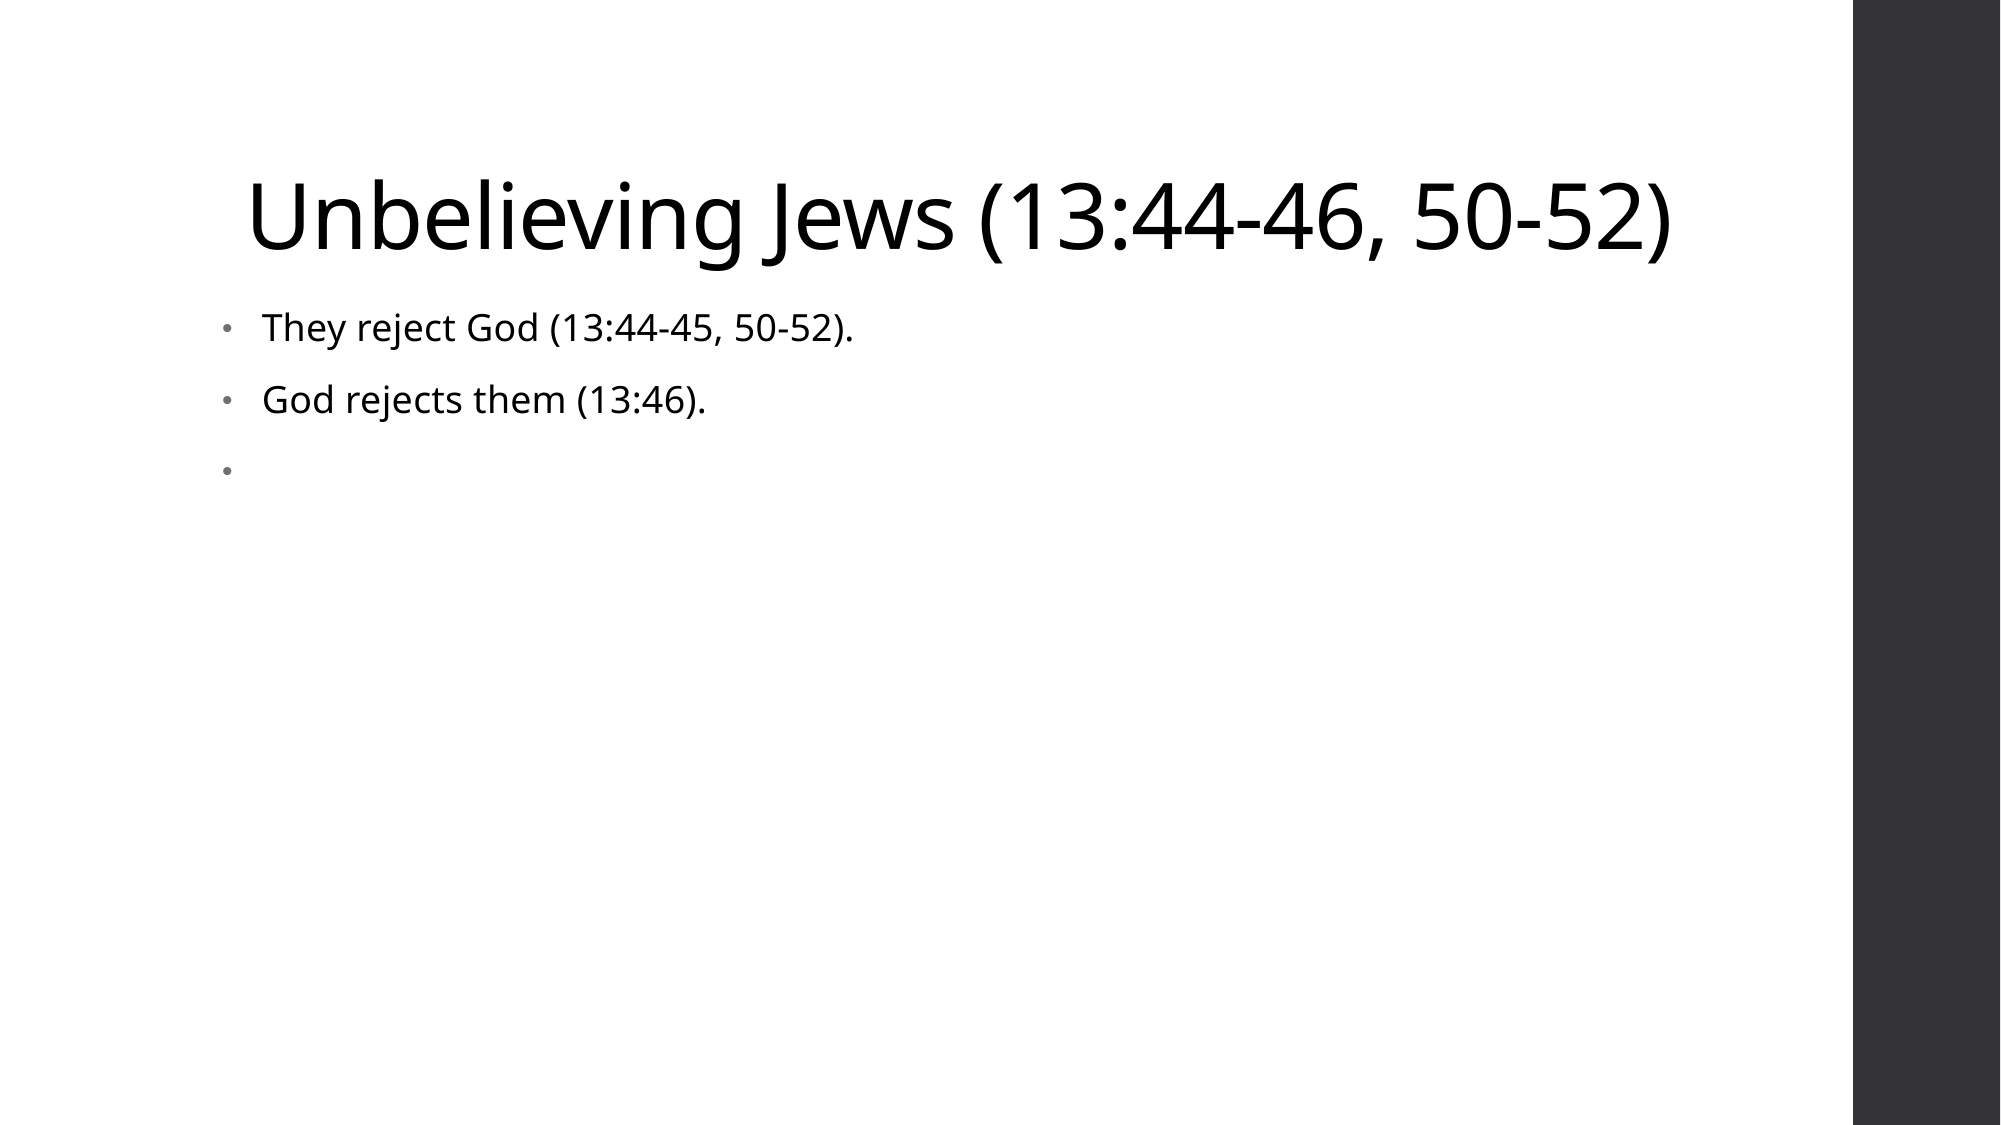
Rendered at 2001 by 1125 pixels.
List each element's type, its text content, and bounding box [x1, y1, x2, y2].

list They reject God (13:44-45, 50-52). God rejects them (13:46). [206, 299, 1617, 1014]
title Unbelieving Jews (13:44-46, 50-52) [206, 60, 1797, 278]
